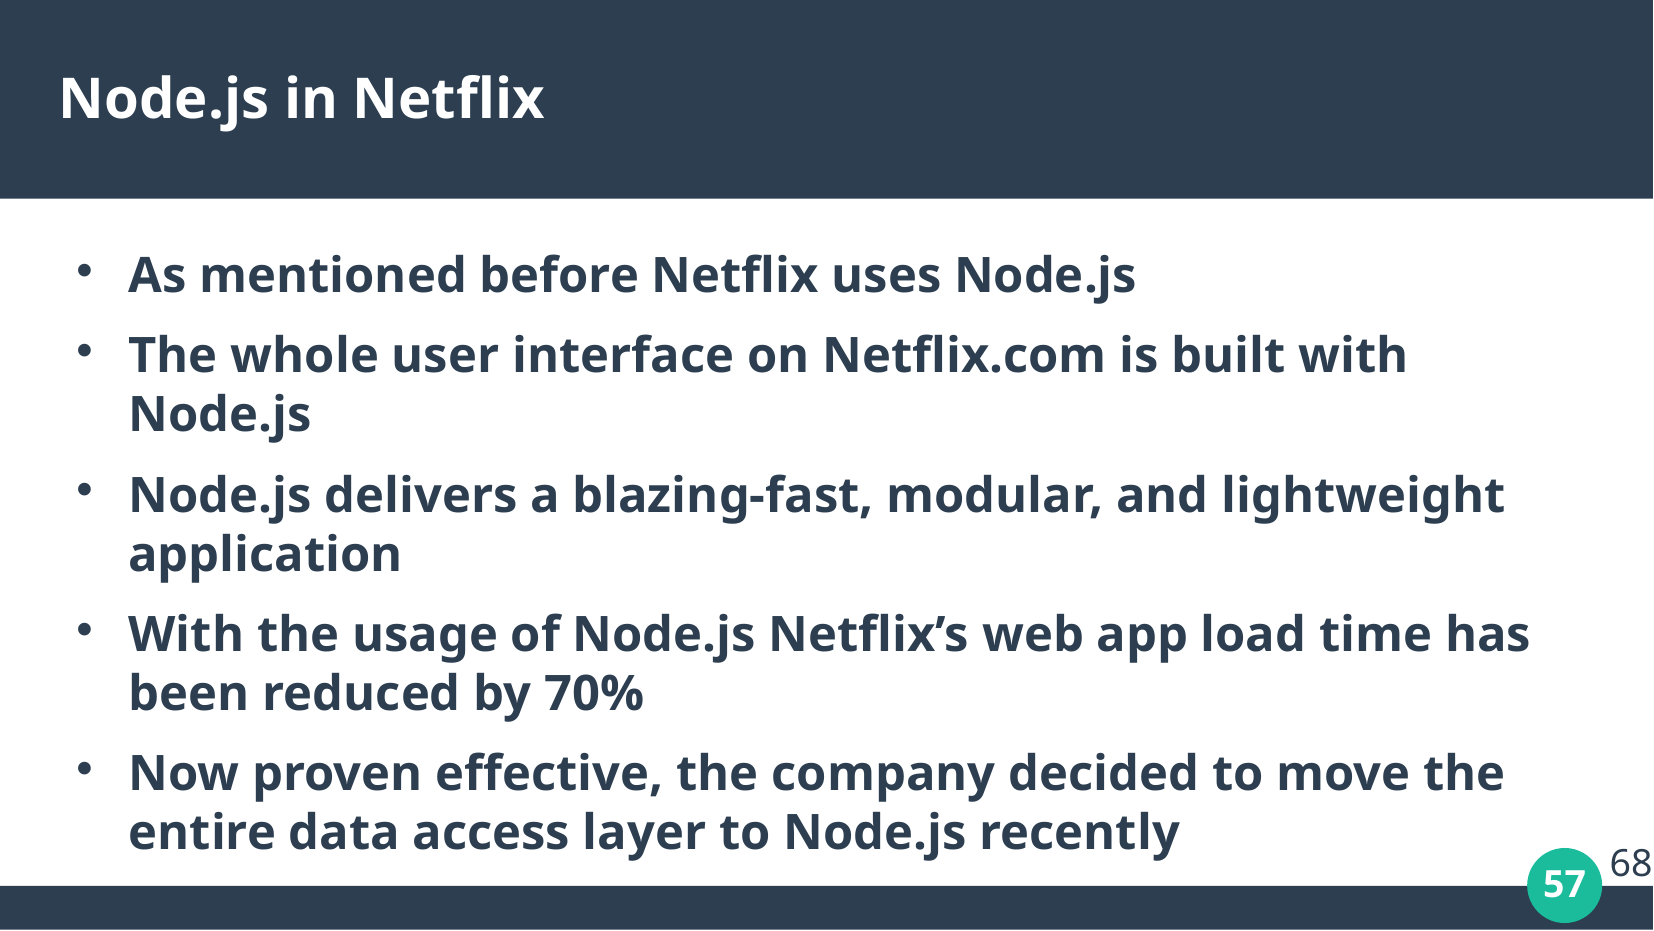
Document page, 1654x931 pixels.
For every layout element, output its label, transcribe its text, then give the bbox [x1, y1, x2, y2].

text_box 68 [1588, 830, 1654, 899]
title Node.js in Netflix [59, 37, 1594, 155]
list As mentioned before Netflix uses Node.js The whole user interface on Netflix.com is built with Node.js Node.js delivers a blazing-fast, modular, and lightweight application With the usage of Node.js Netflix’s web app load time has been reduced by 70% Now proven effective, the company decided to move the entire data access layer to Node.js recently [59, 243, 1594, 864]
